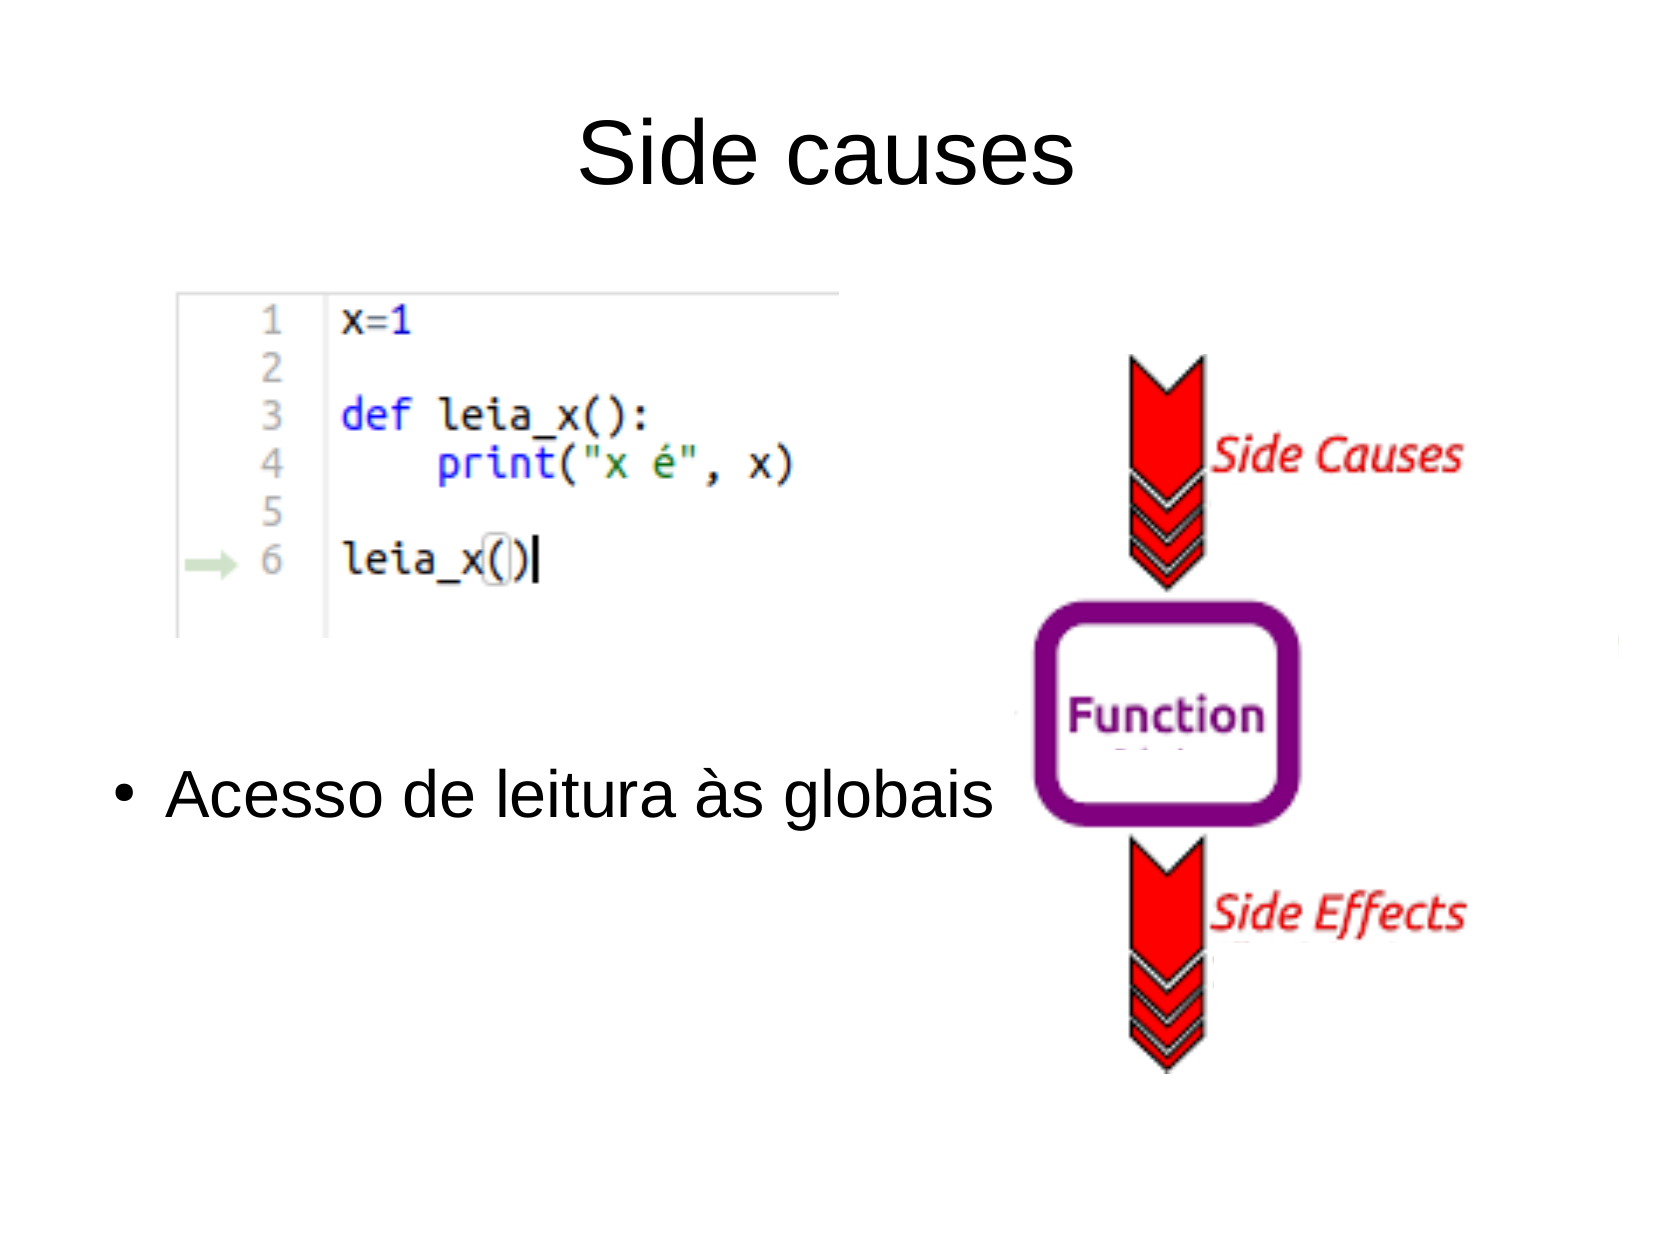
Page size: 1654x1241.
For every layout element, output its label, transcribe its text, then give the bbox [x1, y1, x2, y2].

title Side causes [82, 49, 1571, 257]
picture [1014, 354, 1619, 1074]
picture [153, 272, 839, 638]
list Acesso de leitura às globais [94, 757, 1583, 1241]
